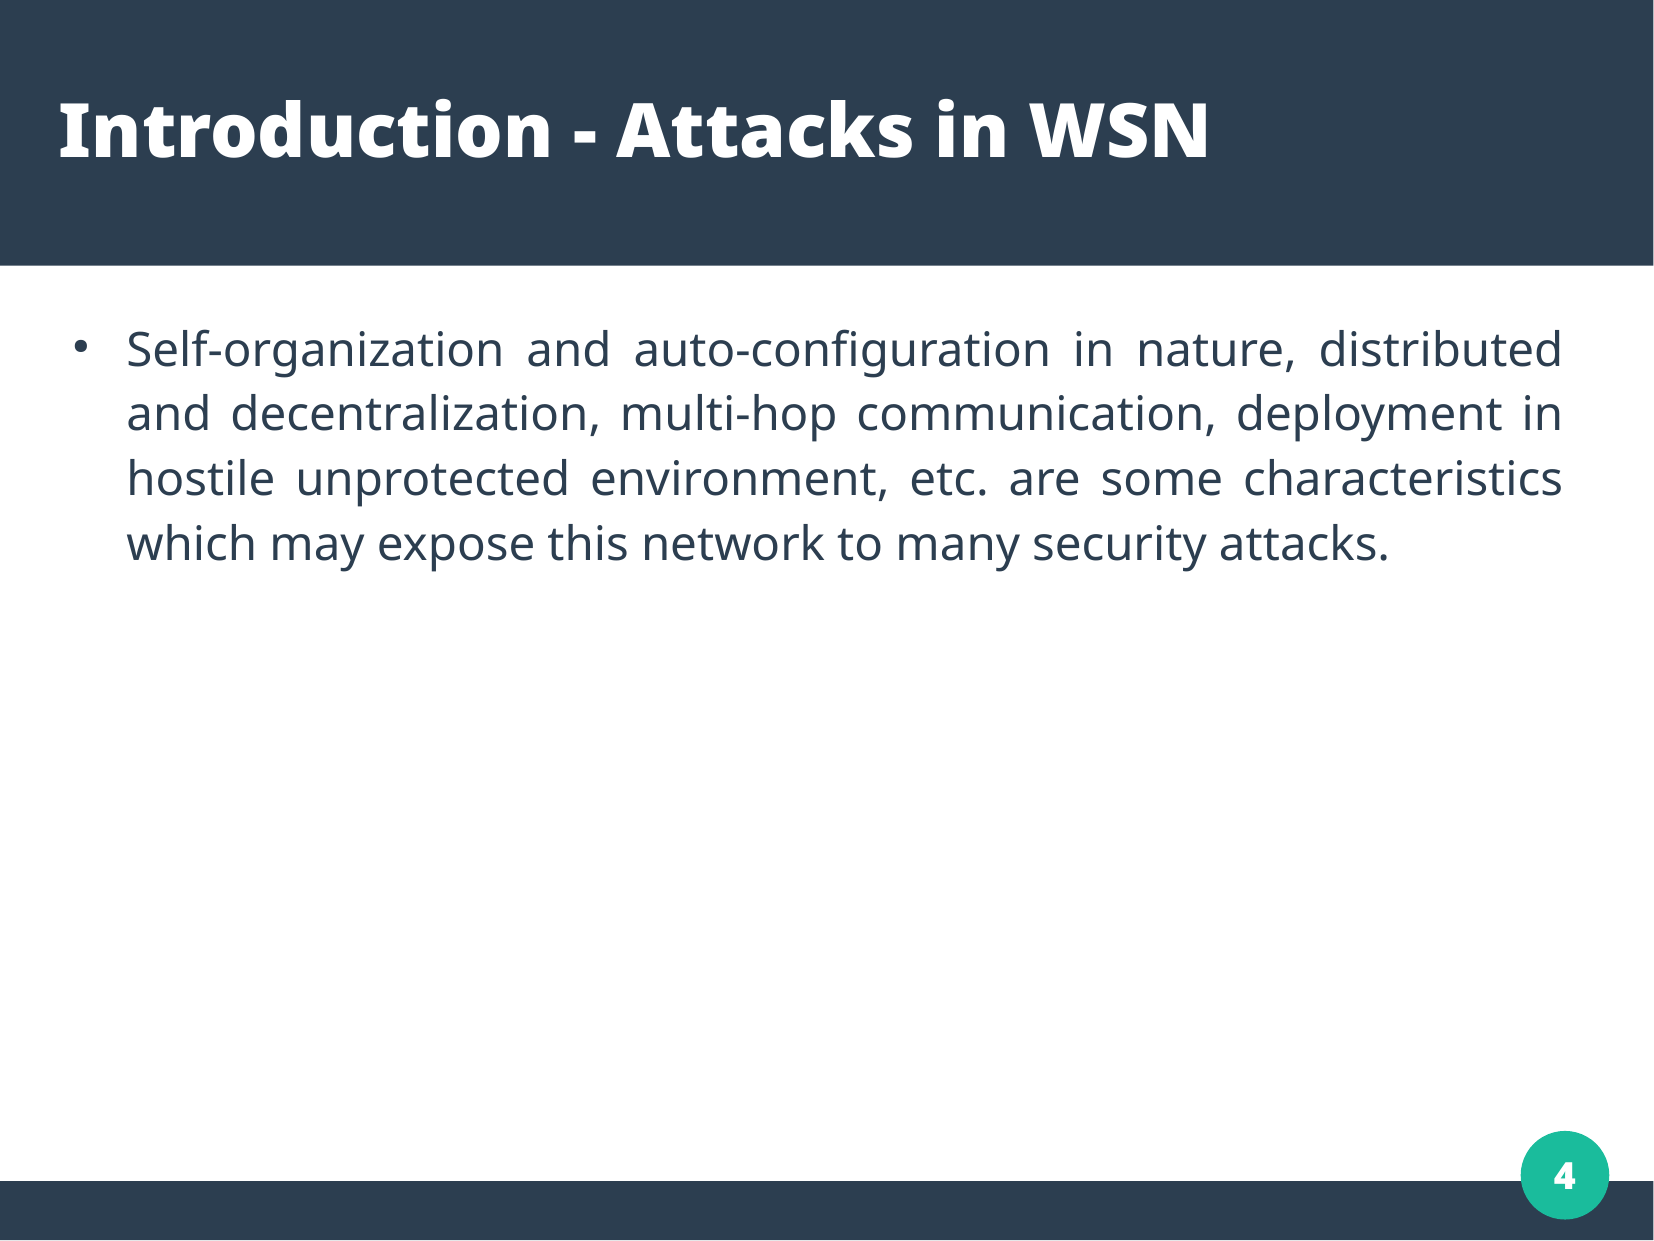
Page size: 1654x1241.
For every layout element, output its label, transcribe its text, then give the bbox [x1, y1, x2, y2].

title Introduction - Attacks in WSN [59, 49, 1595, 207]
text_box Self-organization and auto-configuration in nature, distributed and decentralization, multi-hop communication, deployment in hostile unprotected environment, etc. are some characteristics which may expose this network to many security attacks. [59, 315, 1565, 579]
